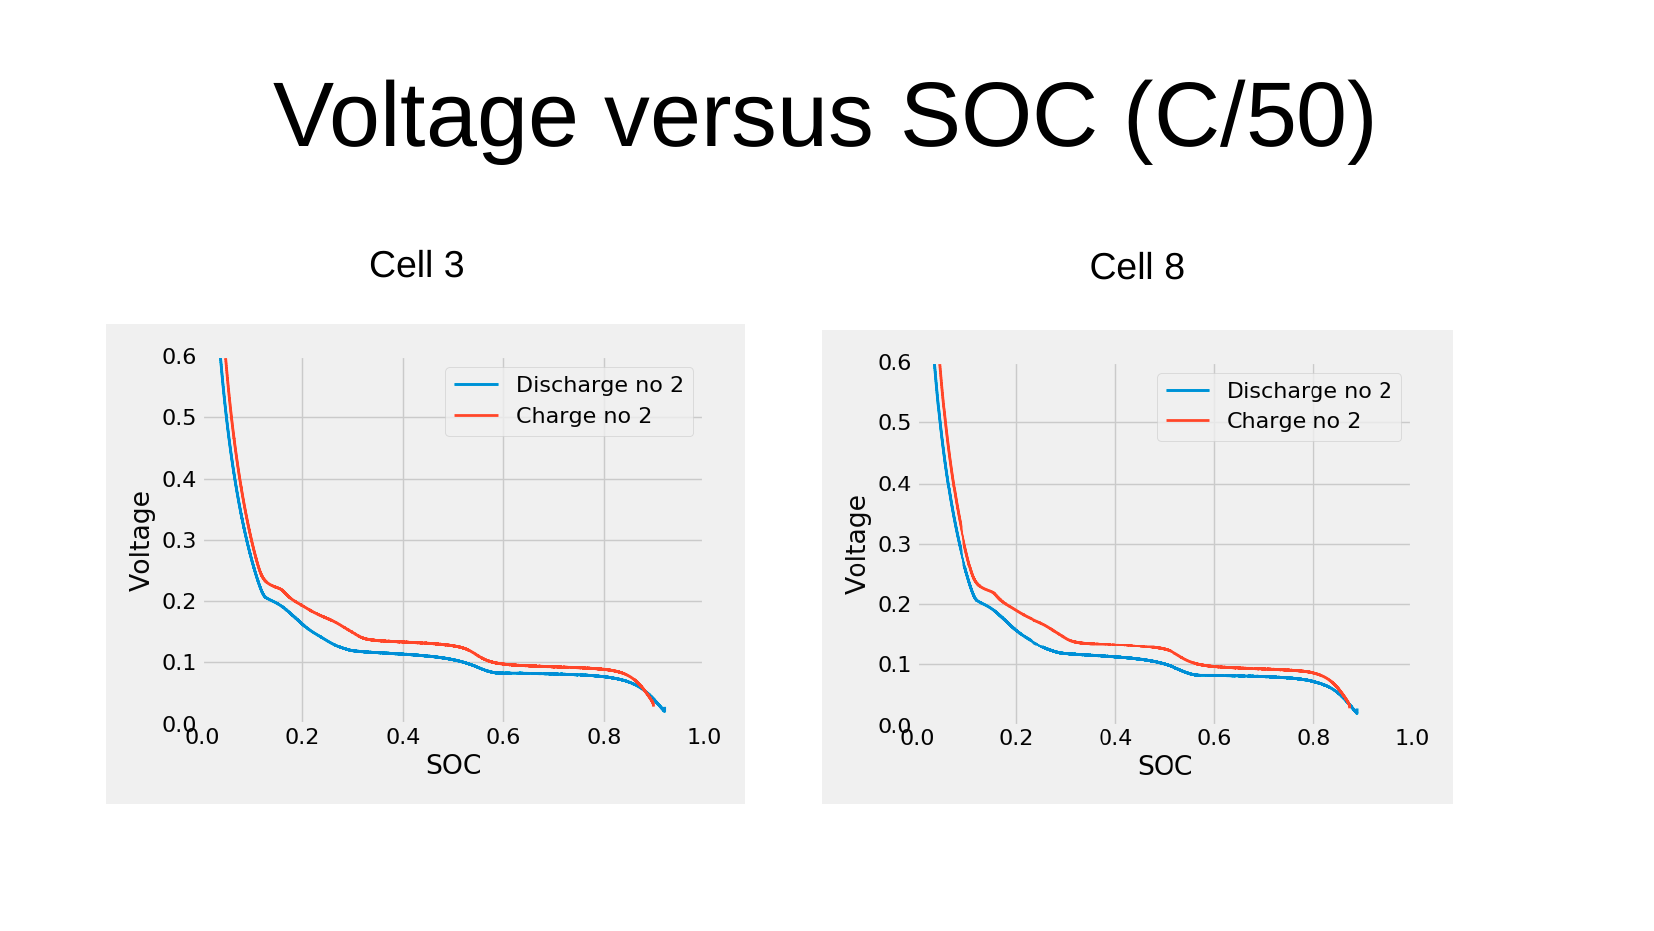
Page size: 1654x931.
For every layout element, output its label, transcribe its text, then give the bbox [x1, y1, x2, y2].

title Voltage versus SOC (C/50) [82, 37, 1571, 193]
picture [822, 330, 1453, 804]
picture [106, 324, 745, 804]
text_box Cell 8 [1074, 238, 1382, 296]
text_box Cell 3 [354, 236, 662, 294]
